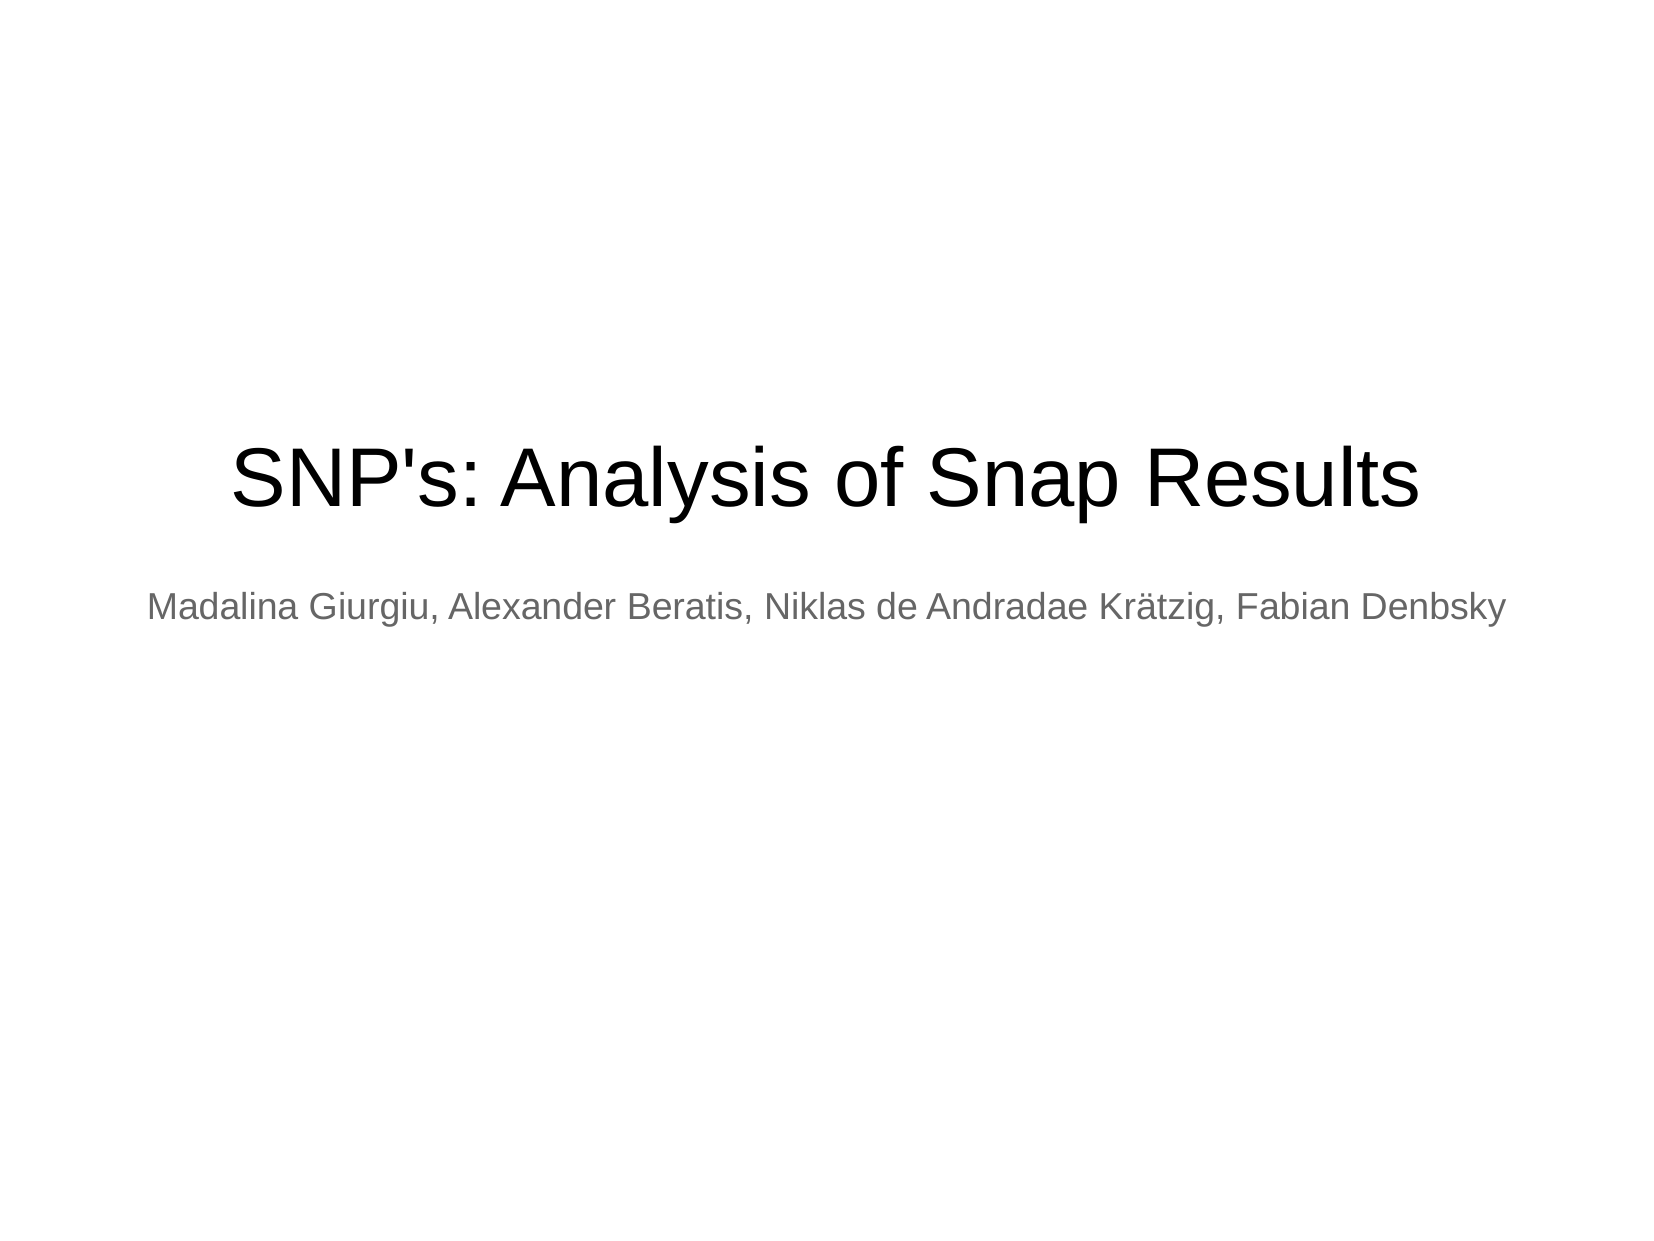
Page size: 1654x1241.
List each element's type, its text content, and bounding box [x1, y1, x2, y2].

subtitle SNP's: Analysis of Snap Results Madalina Giurgiu, Alexander Beratis, Niklas de Andradae Krätzig, Fabian Denbsky [82, 49, 1571, 1010]
